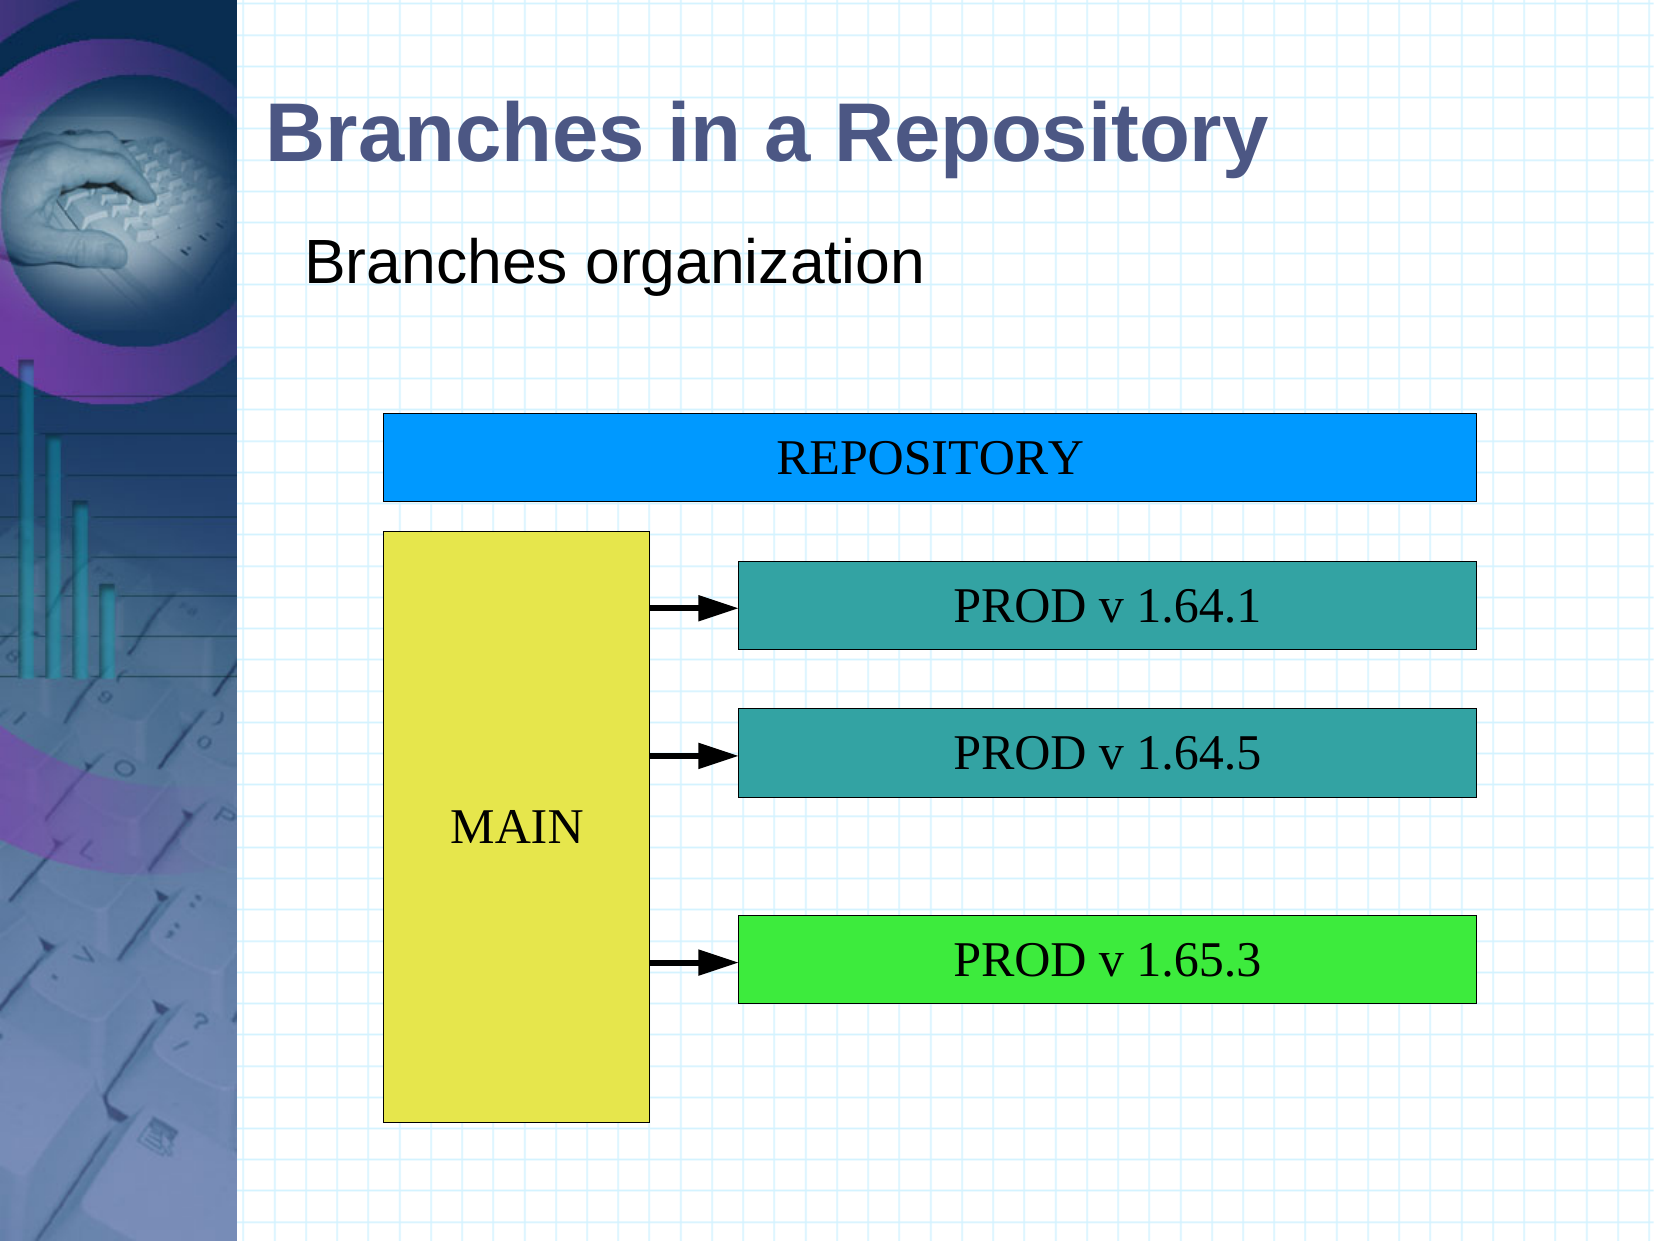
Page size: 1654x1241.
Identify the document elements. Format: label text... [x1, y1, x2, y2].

list Branches organization [295, 226, 1654, 827]
text_box PROD v 1.64.5 [738, 708, 1477, 798]
picture [0, 0, 1654, 1241]
text_box PROD v 1.65.3 [738, 915, 1477, 1004]
text_box MAIN [383, 531, 650, 1123]
text_box PROD v 1.64.1 [738, 561, 1477, 650]
text_box REPOSITORY [383, 413, 1477, 502]
title Branches in a Repository [265, 59, 1651, 207]
